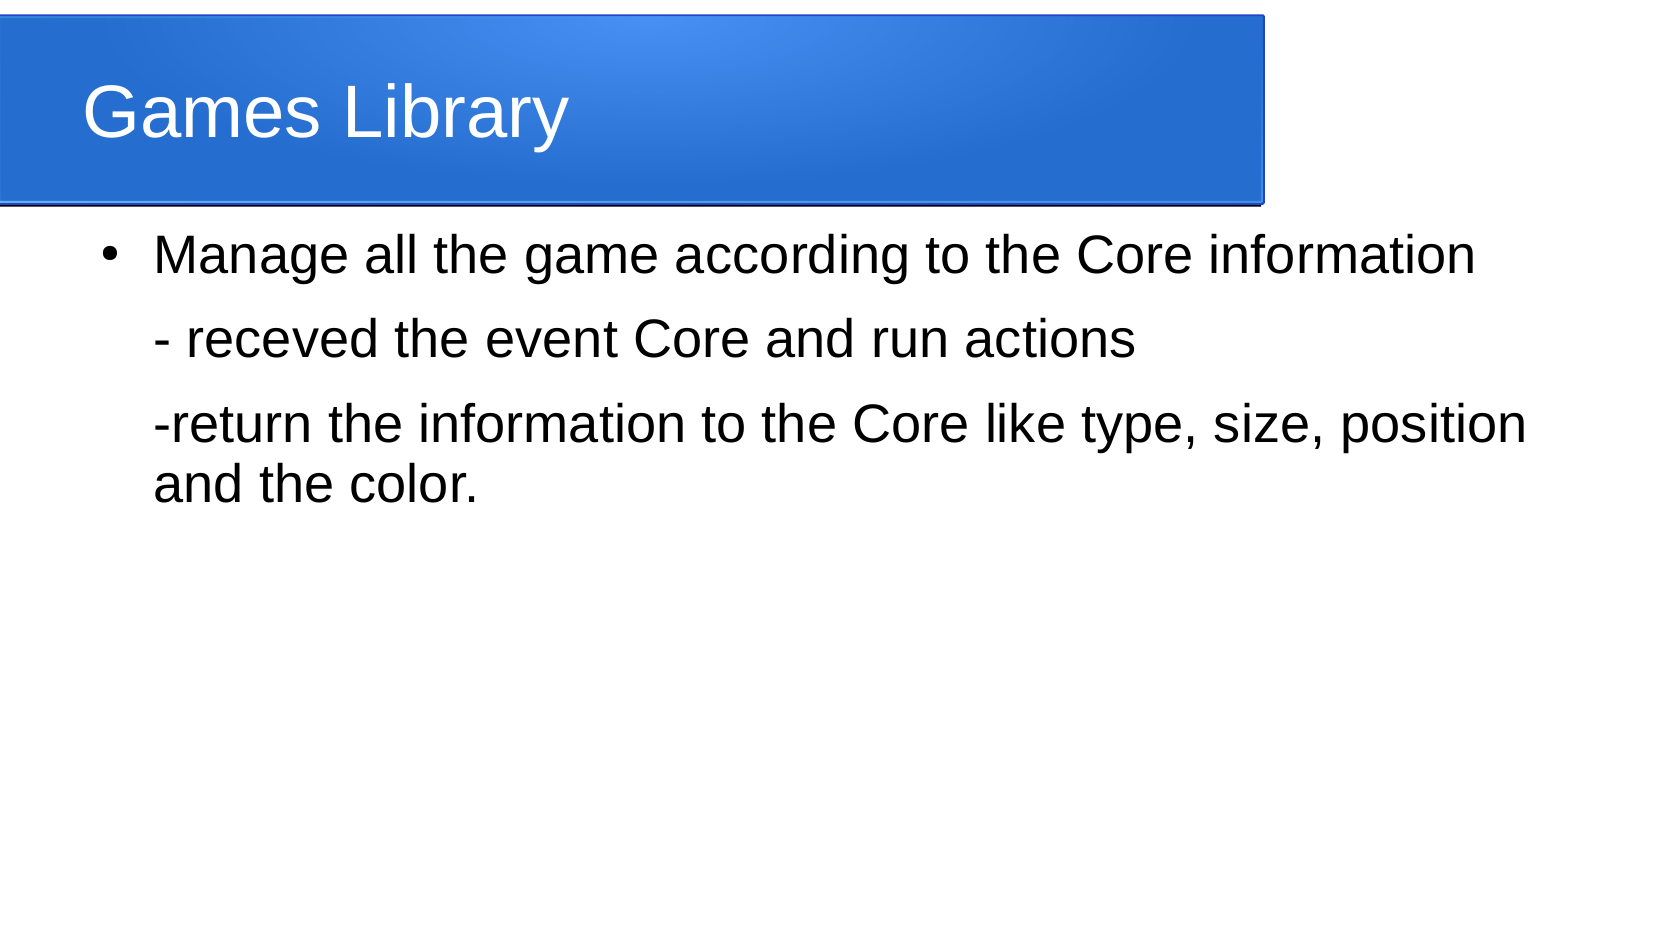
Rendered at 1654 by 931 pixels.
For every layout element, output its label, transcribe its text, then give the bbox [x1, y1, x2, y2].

title Games Library [82, 35, 1235, 189]
list Manage all the game according to the Core information - receved the event Core and run actions -return the information to the Core like type, size, position and the color. [82, 224, 1571, 764]
